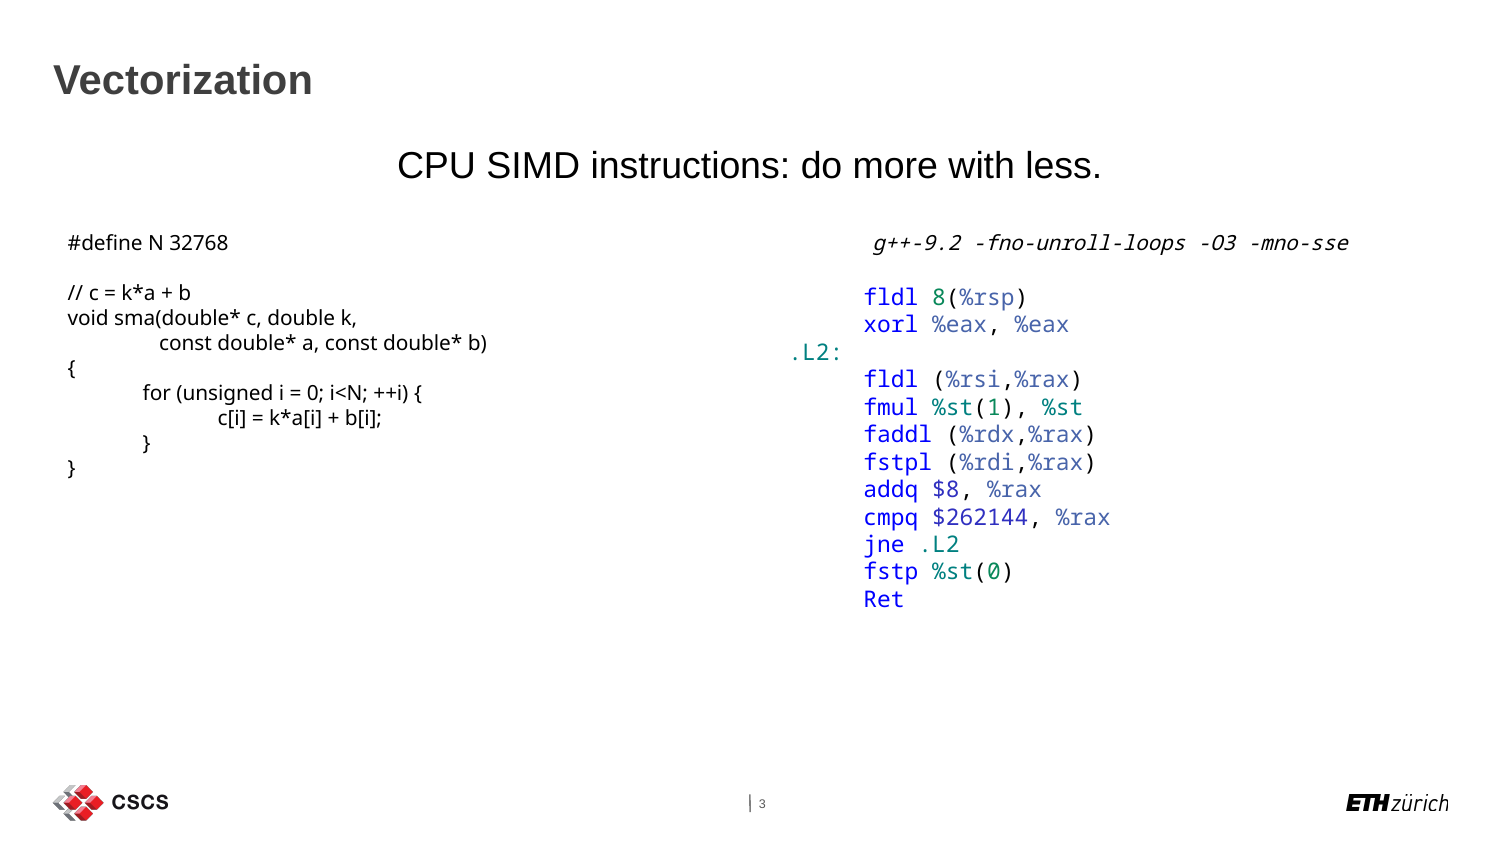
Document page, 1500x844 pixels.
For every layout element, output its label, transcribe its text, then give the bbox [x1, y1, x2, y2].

text_box g++-9.2 -fno-unroll-loops -O3 -mno-sse fldl 8(%rsp) xorl %eax, %eax .L2: fldl (%rsi,%rax) fmul %st(1), %st faddl (%rdx,%rax) fstpl (%rdi,%rax) addq $8, %rax cmpq $262144, %rax jne .L2 fstp %st(0) Ret [773, 215, 1447, 767]
list CPU SIMD instructions: do more with less. [53, 133, 1447, 767]
title Vectorization [53, 5, 1447, 112]
text_box #define N 32768 // c = k*a + b void sma(double* c, double k, const double* a, const double* b) { for (unsigned i = 0; i<N; ++i) { c[i] = k*a[i] + b[i]; } } [52, 215, 727, 767]
slide_number <number> [750, 794, 798, 813]
picture [1346, 794, 1448, 811]
picture [43, 775, 177, 830]
